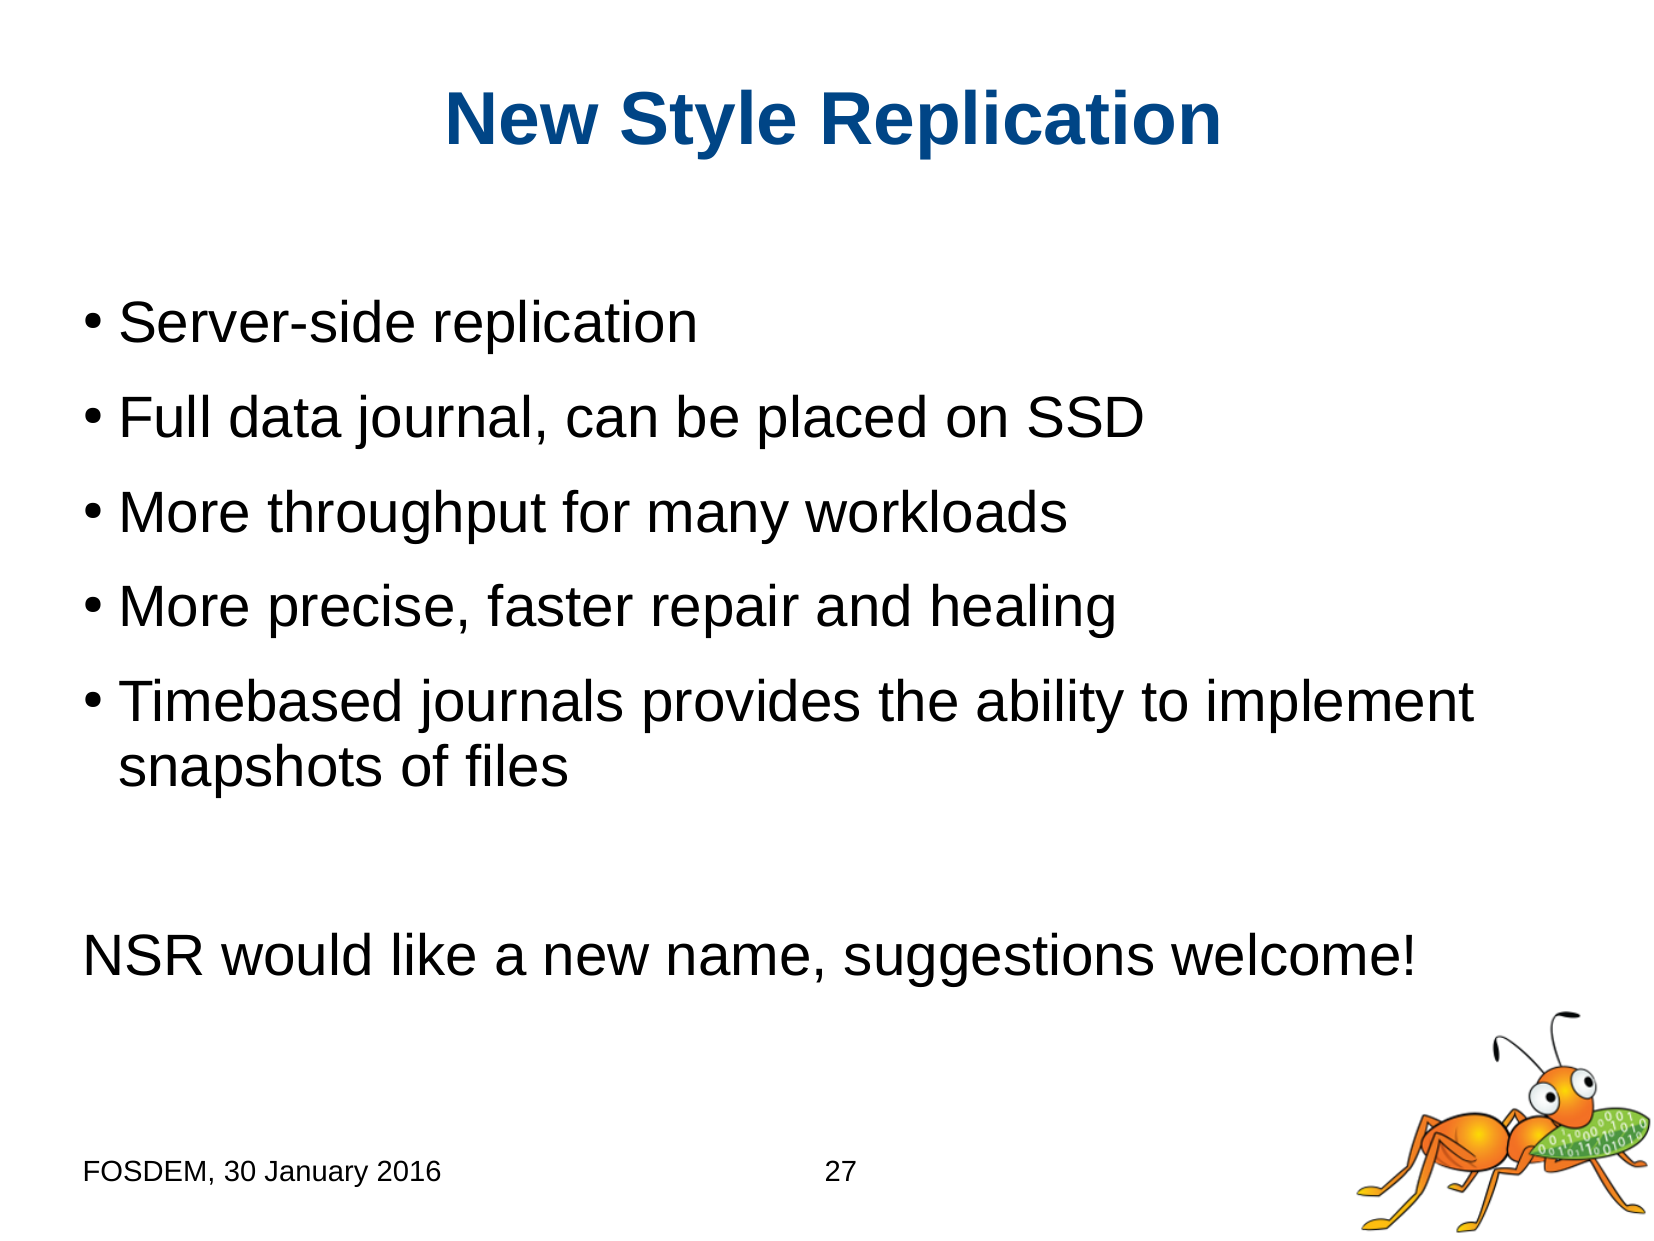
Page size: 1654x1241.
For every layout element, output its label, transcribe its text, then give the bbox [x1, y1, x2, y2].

picture [1353, 1009, 1654, 1235]
title New Style Replication [90, 15, 1579, 223]
list Server-side replication Full data journal, can be placed on SSD More throughput for many workloads More precise, faster repair and healing Timebased journals provides the ability to implement snapshots of files NSR would like a new name, suggestions welcome! [82, 290, 1571, 1010]
